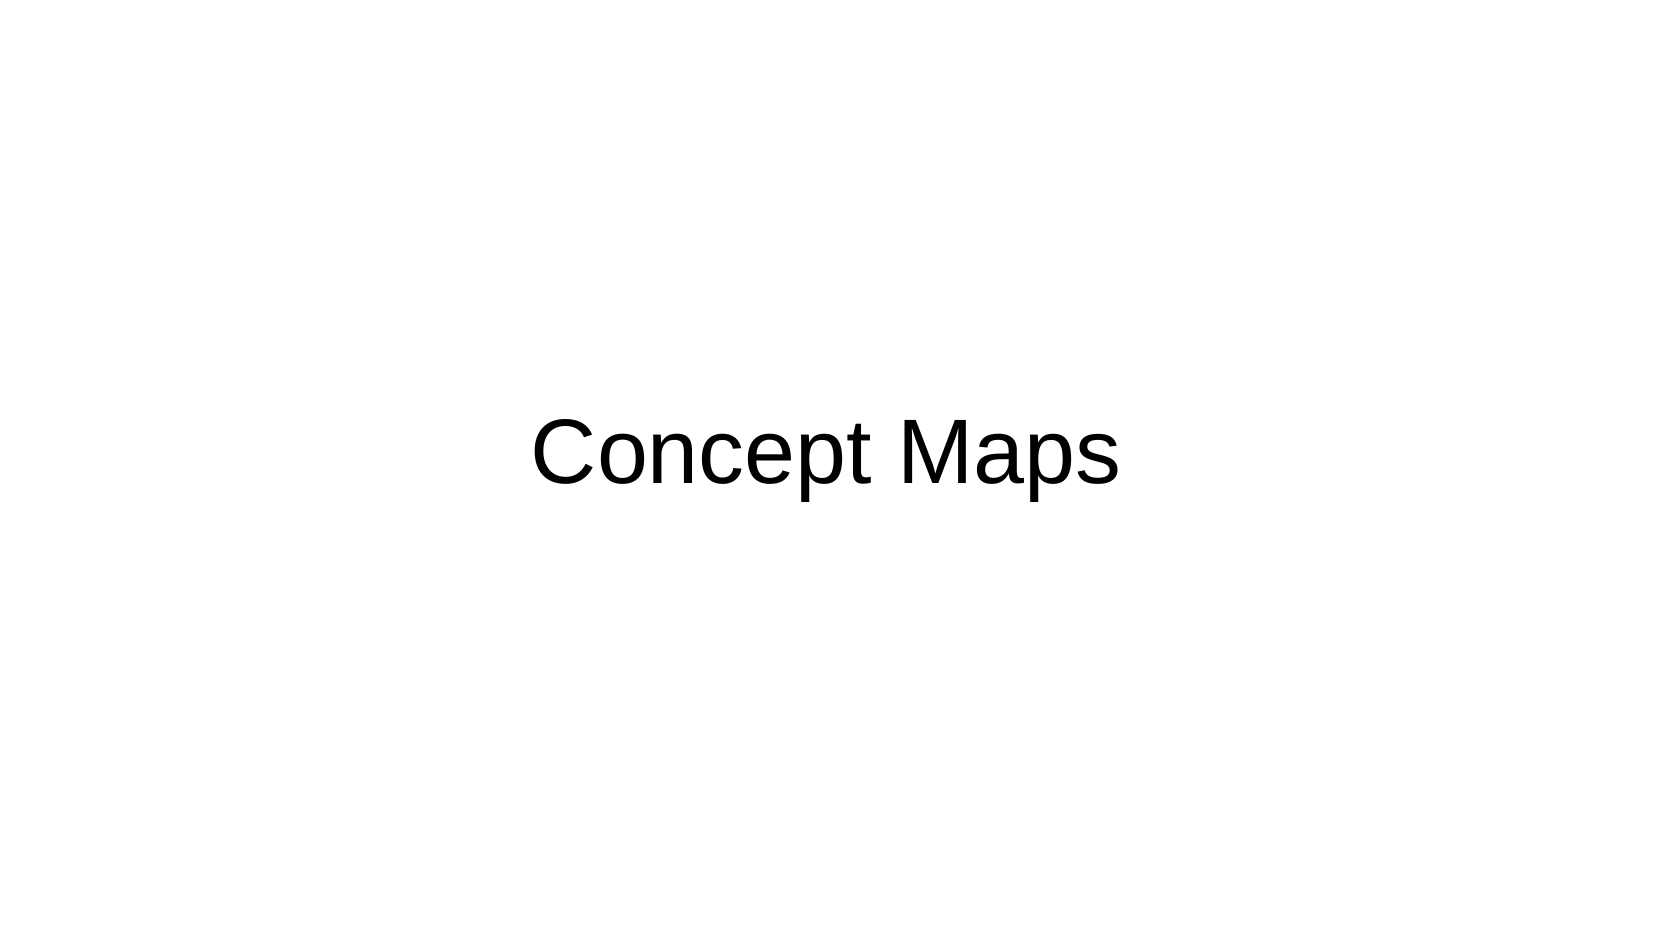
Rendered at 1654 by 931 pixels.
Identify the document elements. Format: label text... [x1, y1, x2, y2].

title Concept Maps [82, 373, 1571, 529]
